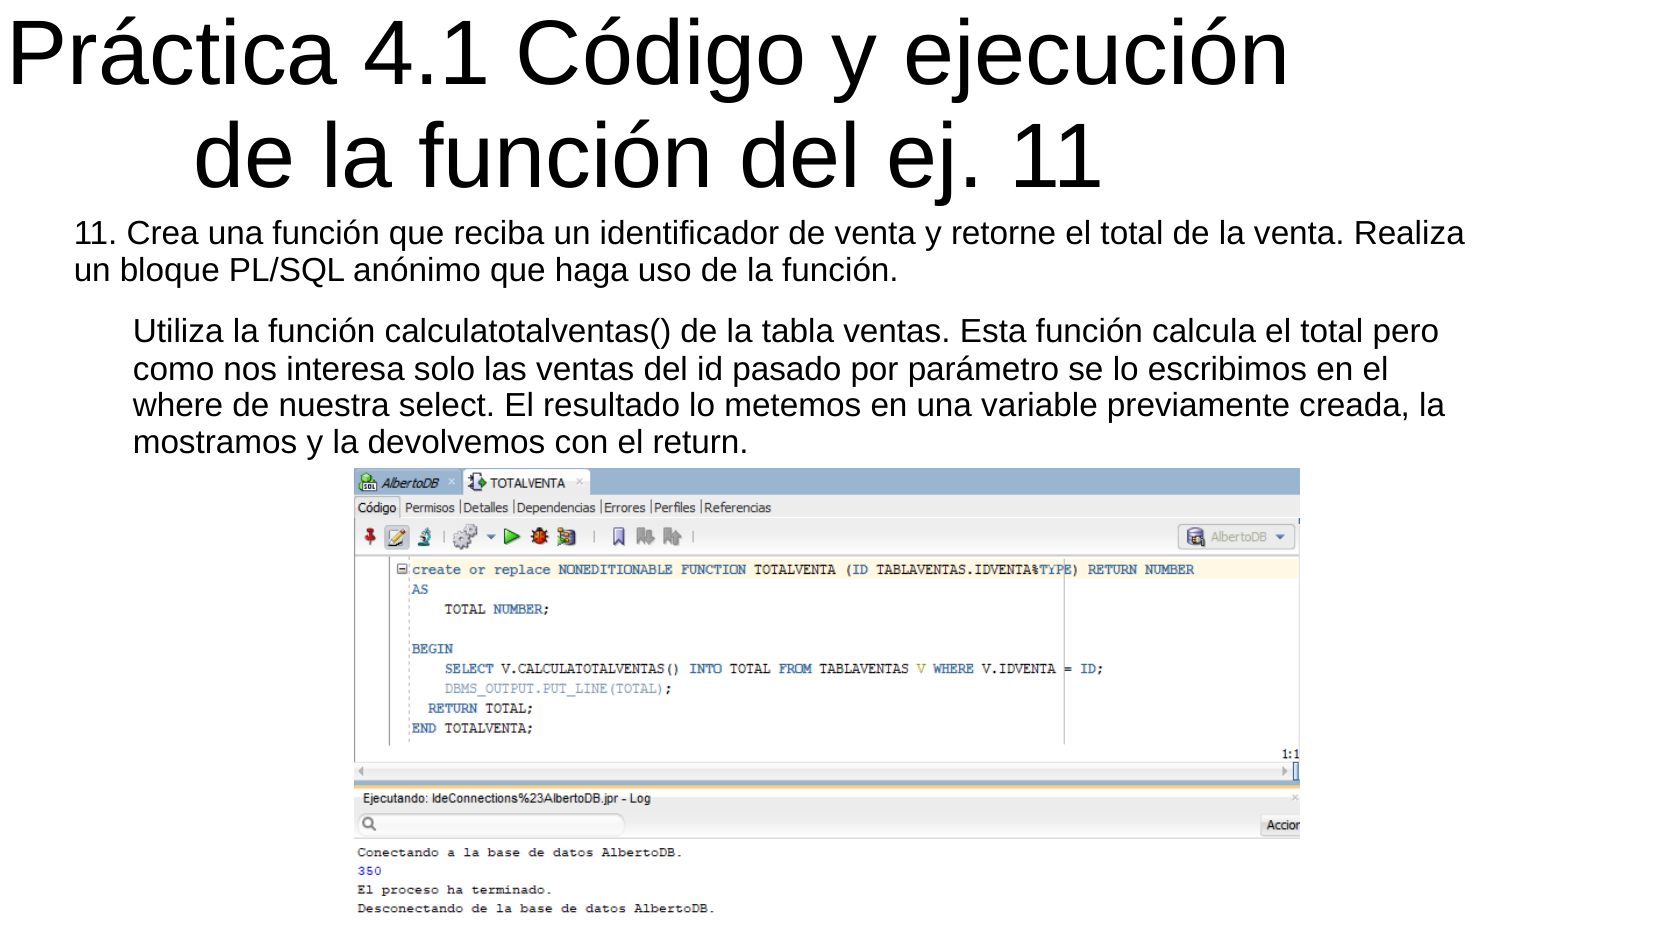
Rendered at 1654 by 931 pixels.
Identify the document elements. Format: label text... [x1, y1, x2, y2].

title Práctica 4.1 Código y ejecución de la función del ej. 11 [0, 1, 1300, 207]
text_box Utiliza la función calculatotalventas() de la tabla ventas. Esta función calcula el total pero como nos interesa solo las ventas del id pasado por parámetro se lo escribimos en el where de nuestra select. El resultado lo metemos en una variable previamente creada, la mostramos y la devolvemos con el return. [118, 305, 1477, 469]
picture [354, 469, 1300, 931]
text_box 11. Crea una función que reciba un identificador de venta y retorne el total de la venta. Realiza un bloque PL/SQL anónimo que haga uso de la función. [59, 206, 1536, 306]
